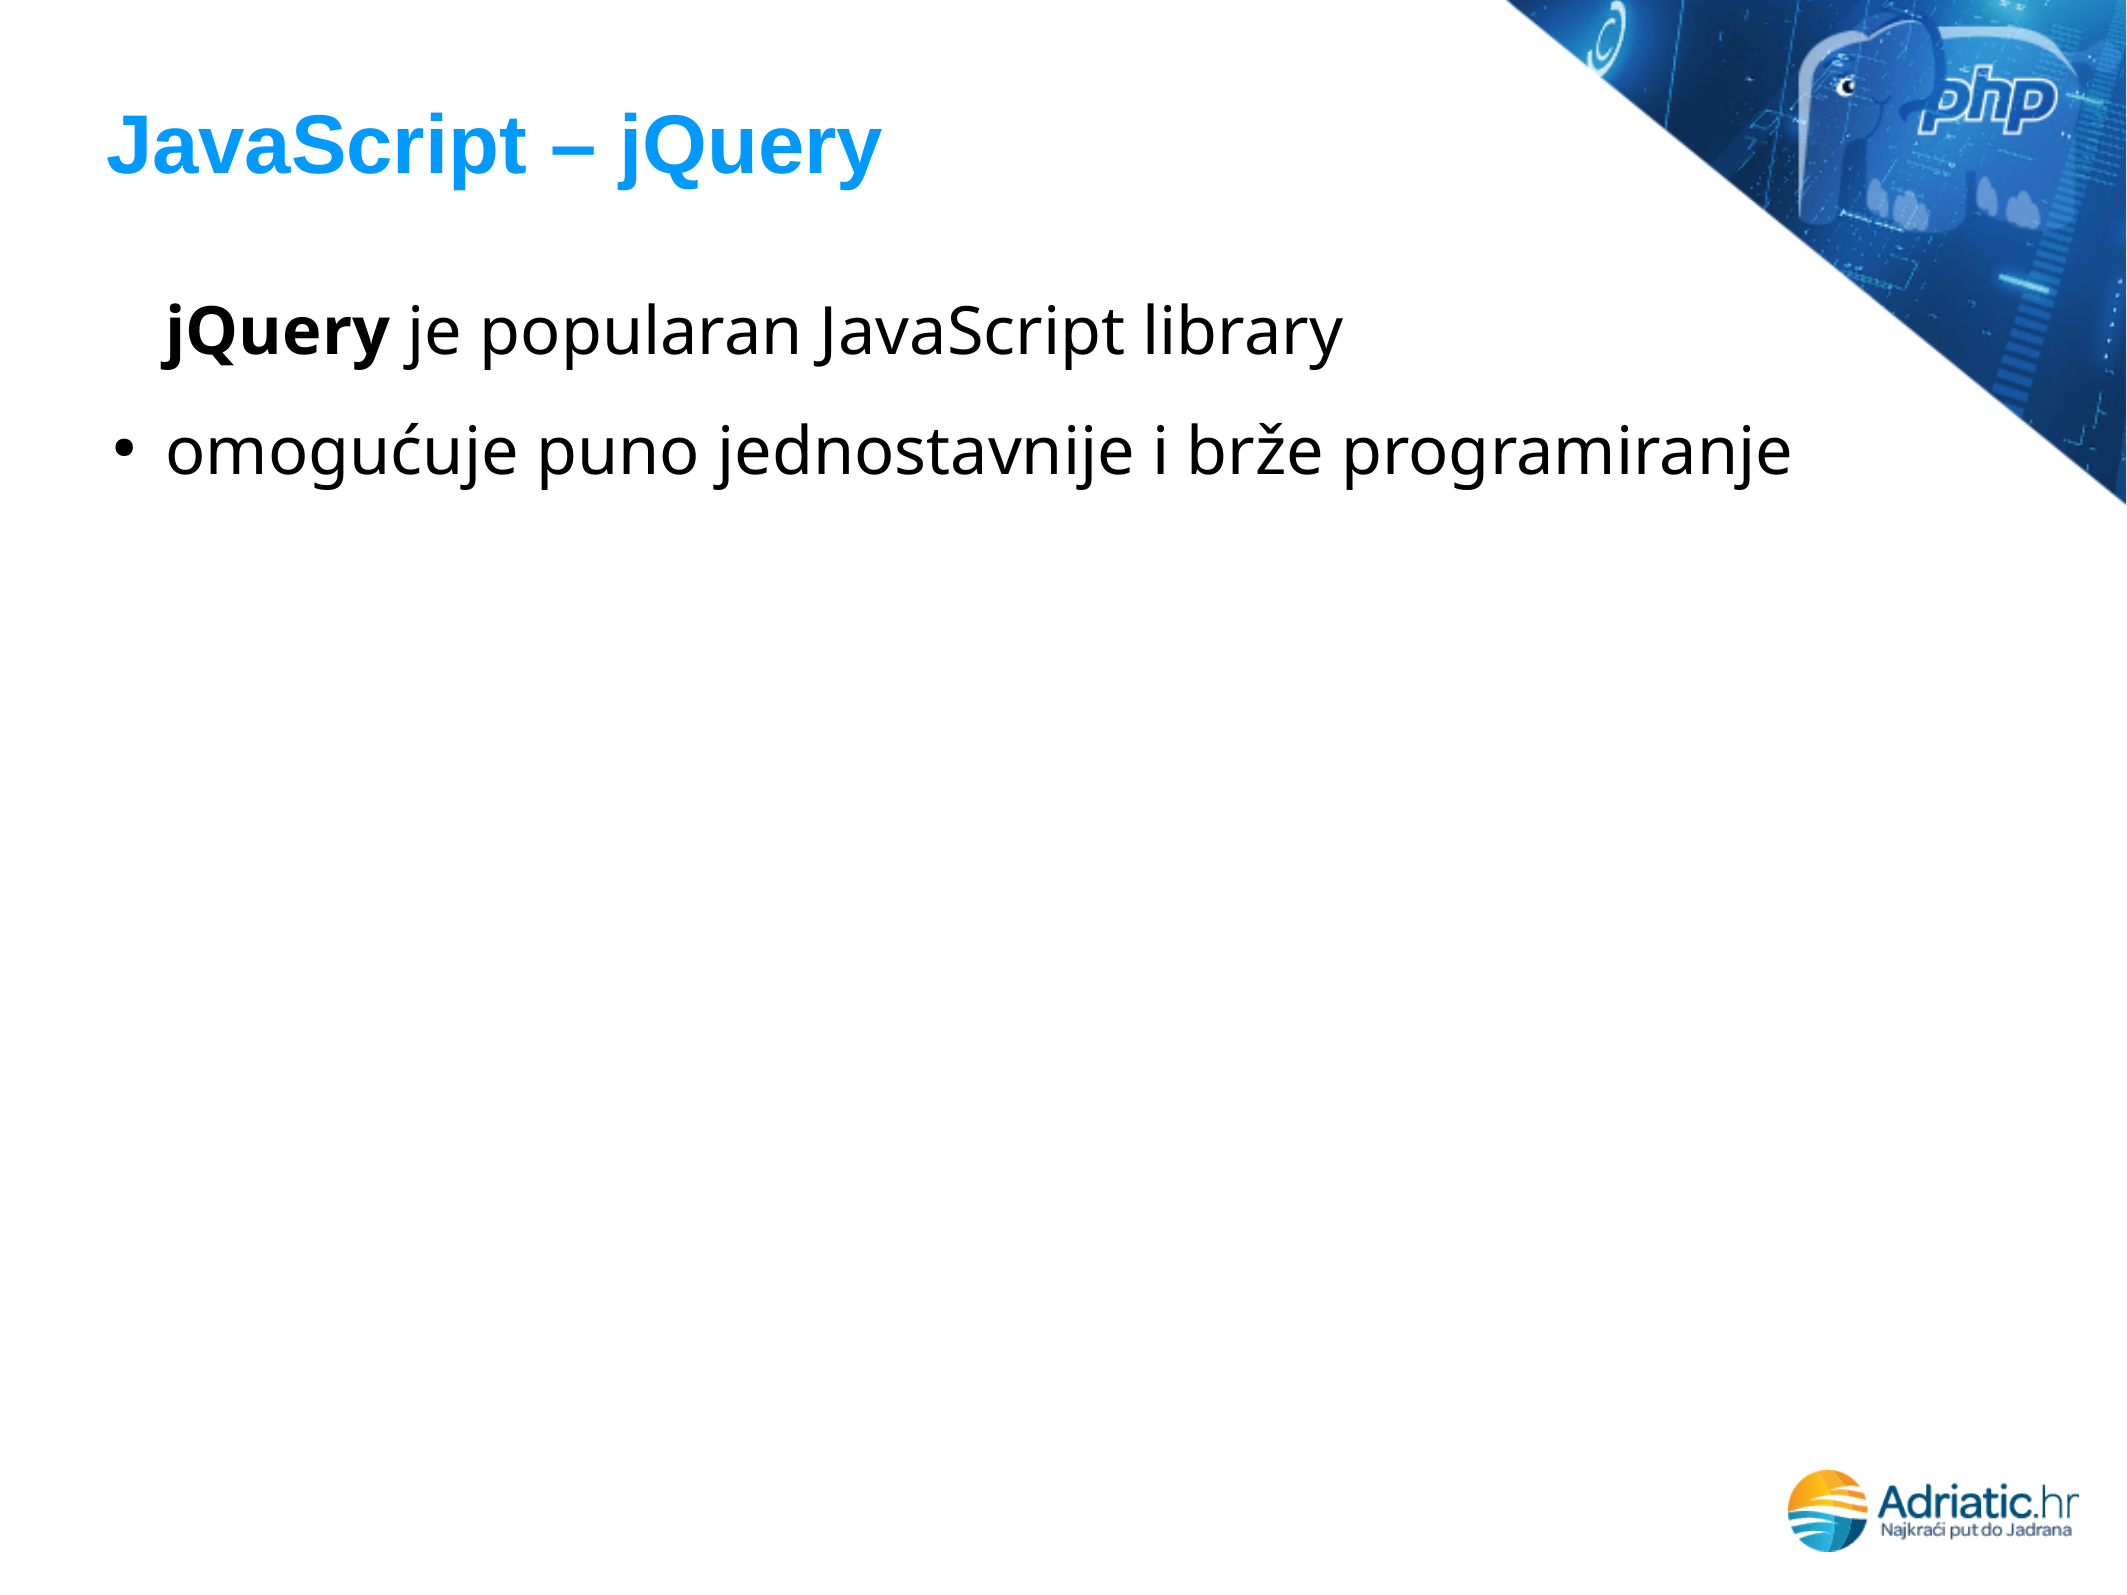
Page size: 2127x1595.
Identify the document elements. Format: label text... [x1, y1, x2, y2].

title JavaScript – jQuery [106, 70, 1630, 219]
picture [1788, 1470, 2079, 1552]
picture [1505, 0, 2127, 625]
list jQuery je popularan JavaScript library omogućuje puno jednostavnije i brže programiranje [94, 283, 2008, 1441]
